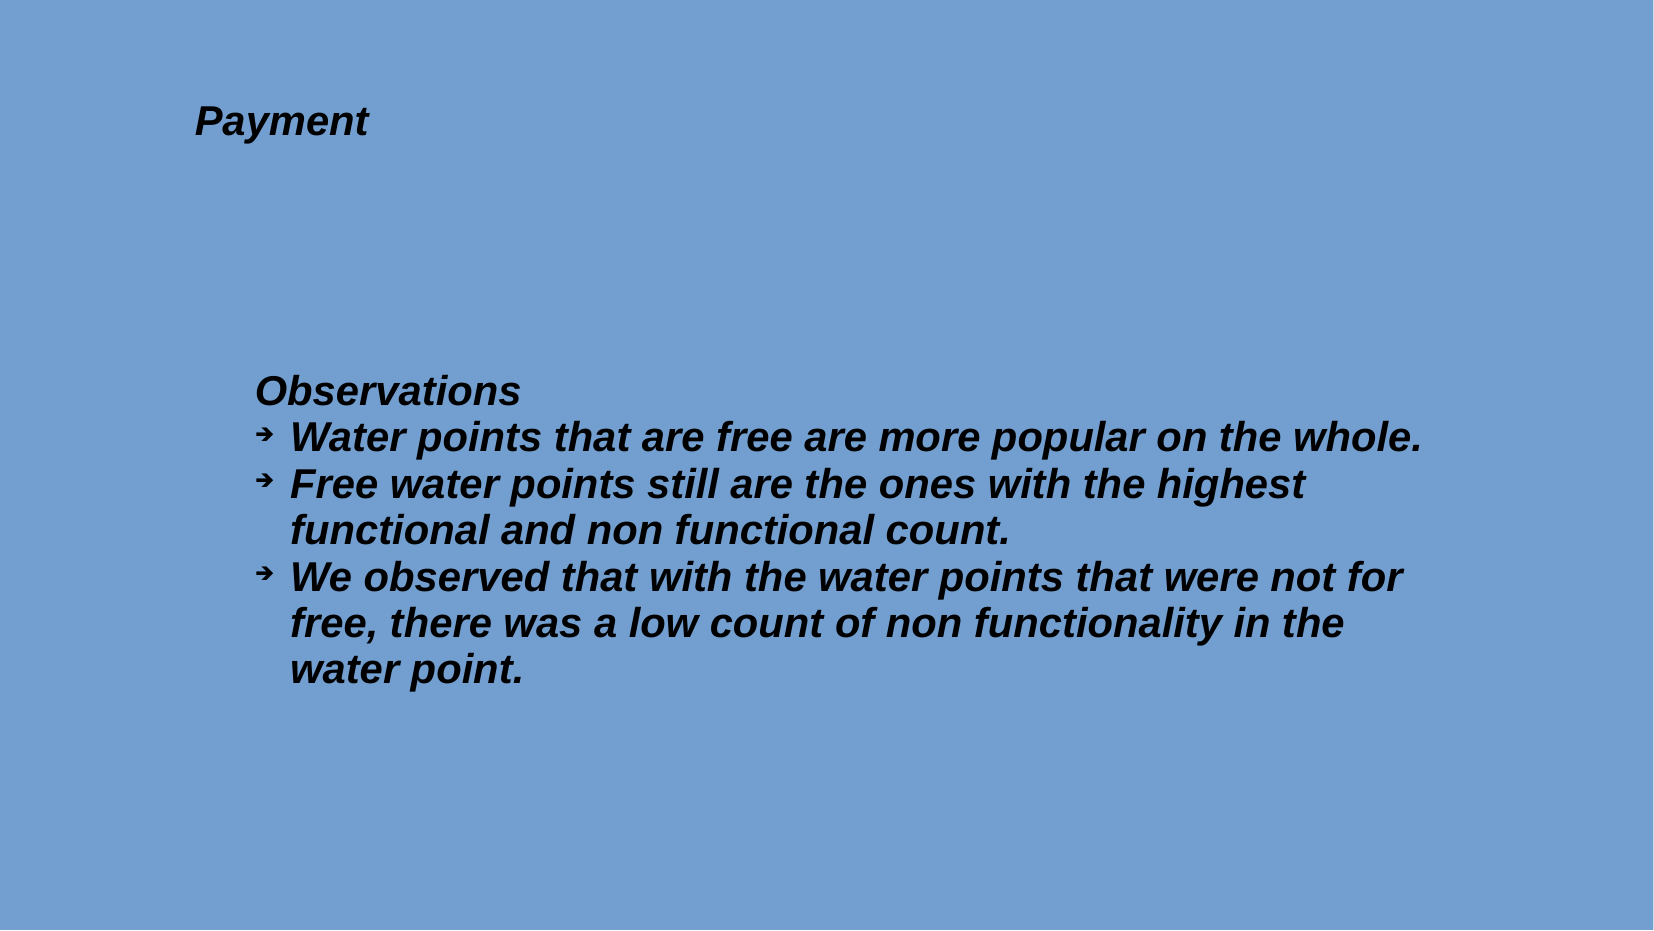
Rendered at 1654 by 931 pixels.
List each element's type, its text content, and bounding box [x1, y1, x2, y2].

text_box Payment [180, 90, 676, 152]
text_box Observations Water points that are free are more popular on the whole. Free water points still are the ones with the highest functional and non functional count. We observed that with the water points that were not for free, there was a low count of non functionality in the water point. [240, 360, 1471, 701]
